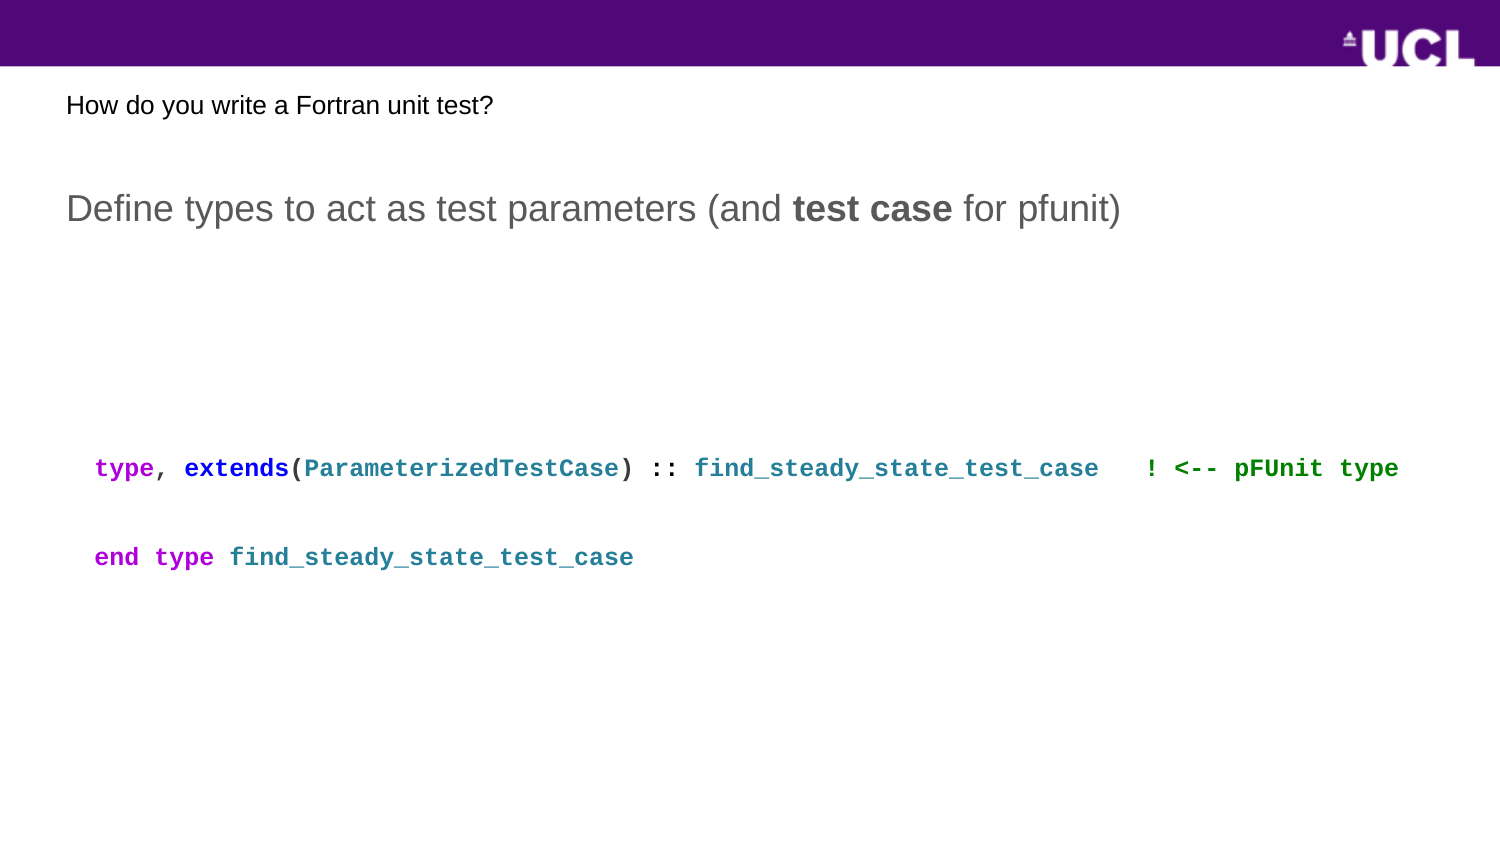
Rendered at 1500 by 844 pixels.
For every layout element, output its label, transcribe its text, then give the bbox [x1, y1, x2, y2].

picture [0, 0, 1500, 844]
text_box type, extends(ParameterizedTestCase) :: find_steady_state_test_case ! <-- pFUnit type end type find_steady_state_test_case [79, 255, 1449, 722]
list Define types to act as test parameters (and test case for pfunit) [51, 162, 1449, 249]
title How do you write a Fortran unit test? [51, 72, 1449, 162]
